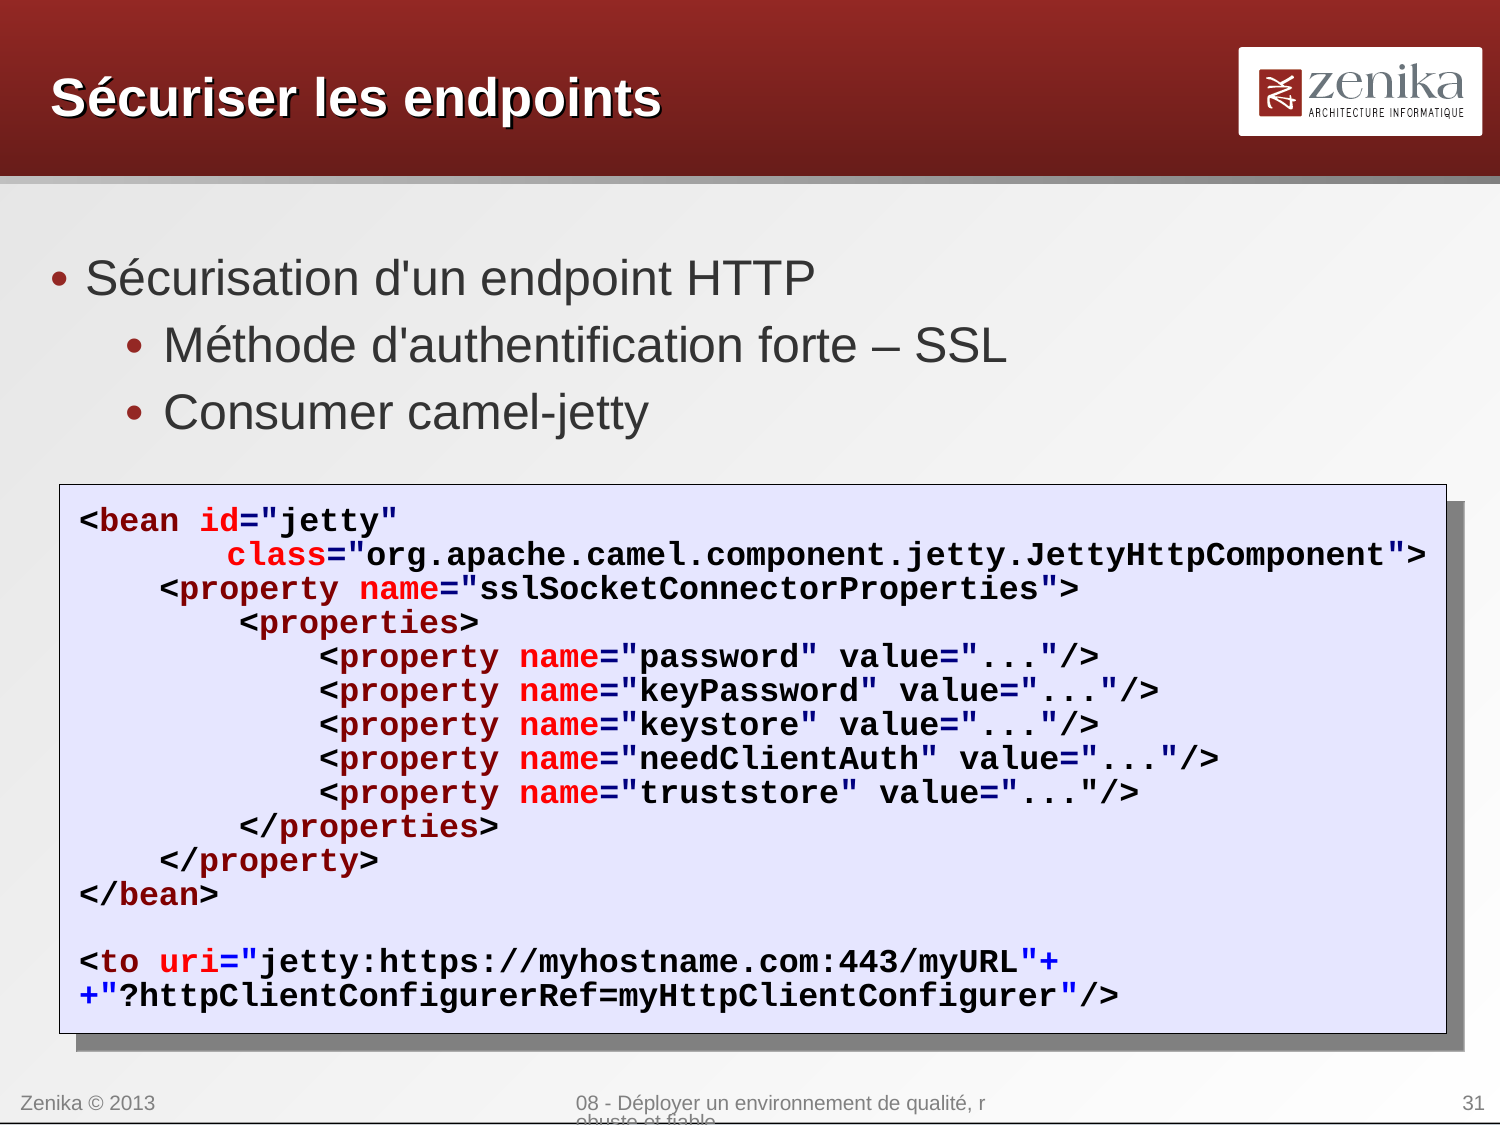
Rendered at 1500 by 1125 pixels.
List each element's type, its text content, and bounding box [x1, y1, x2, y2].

picture [1257, 58, 1464, 125]
text_box <bean id="jetty" class="org.apache.camel.component.jetty.JettyHttpComponent"> <property name="sslSocketConnectorProperties"> <properties> <property name="password" value="..."/> <property name="keyPassword" value="..."/> <property name="keystore" value="..."/> <property name="needClientAuth" value="..."/> <property name="truststore" value="..."/> </properties> </property> </bean> <to uri="jetty:https://myhostname.com:443/myURL"+ +"?httpClientConfigurerRef=myHttpClientConfigurer"/> [59, 484, 1447, 1034]
title Sécuriser les endpoints [50, 22, 1206, 172]
list Sécurisation d'un endpoint HTTP Méthode d'authentification forte – SSL Consumer camel-jetty [50, 250, 1477, 1064]
